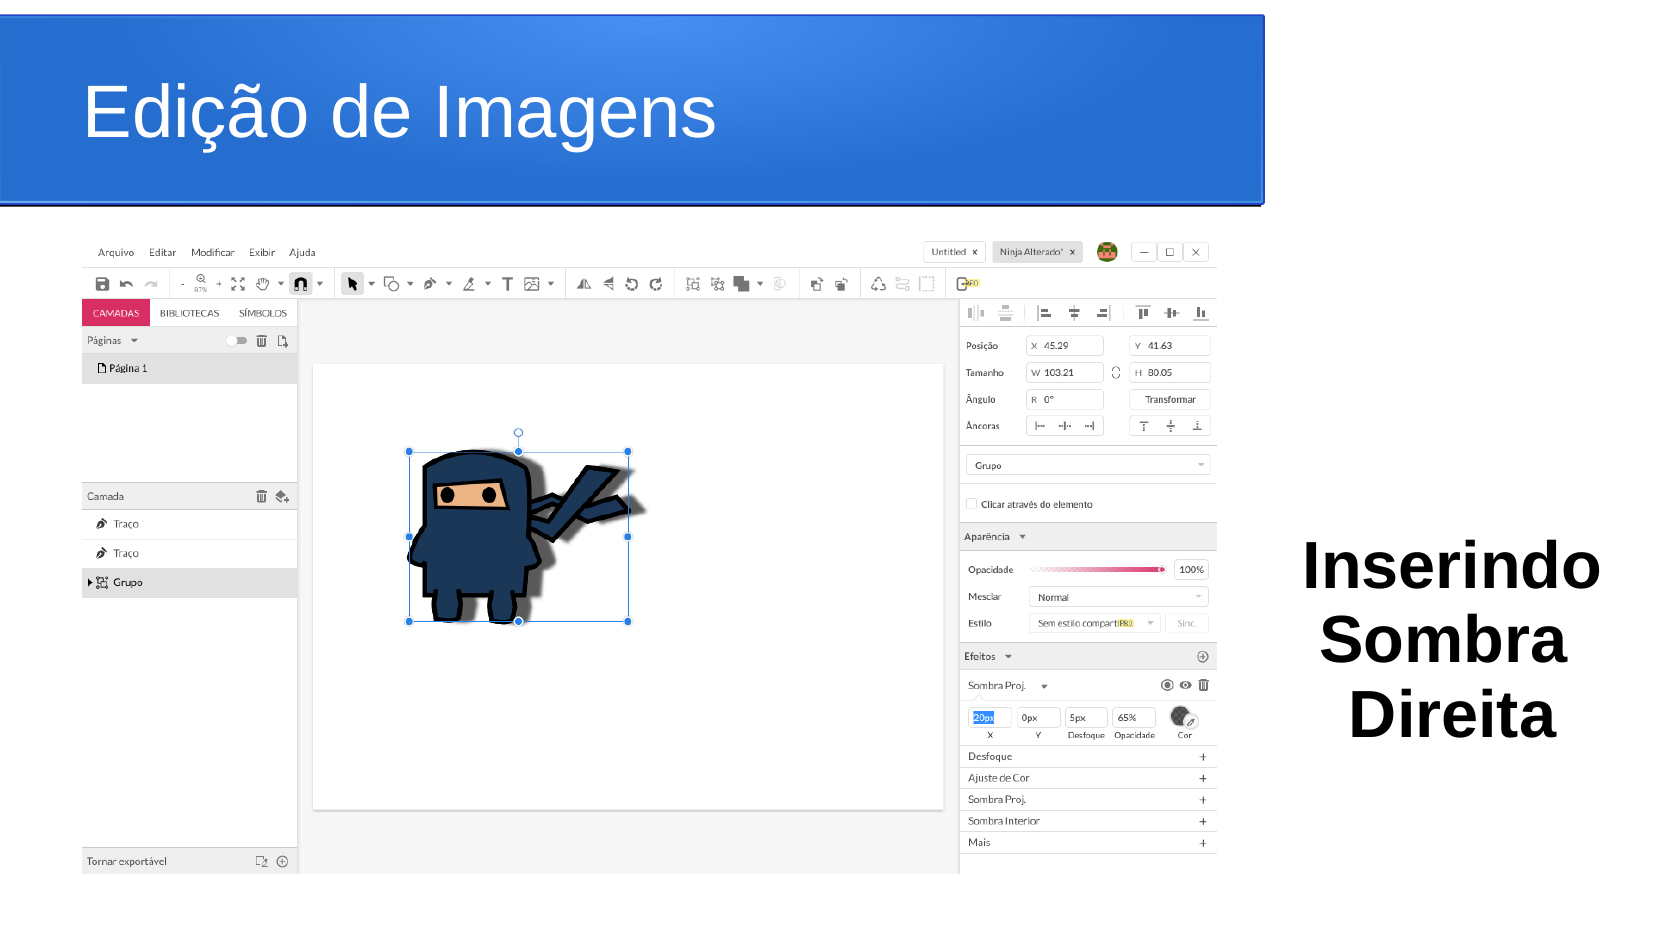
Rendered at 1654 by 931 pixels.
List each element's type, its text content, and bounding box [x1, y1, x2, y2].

title Edição de Imagens [82, 35, 1235, 189]
picture [82, 236, 1217, 875]
subtitle Inserindo Sombra Direita [1251, 527, 1654, 752]
